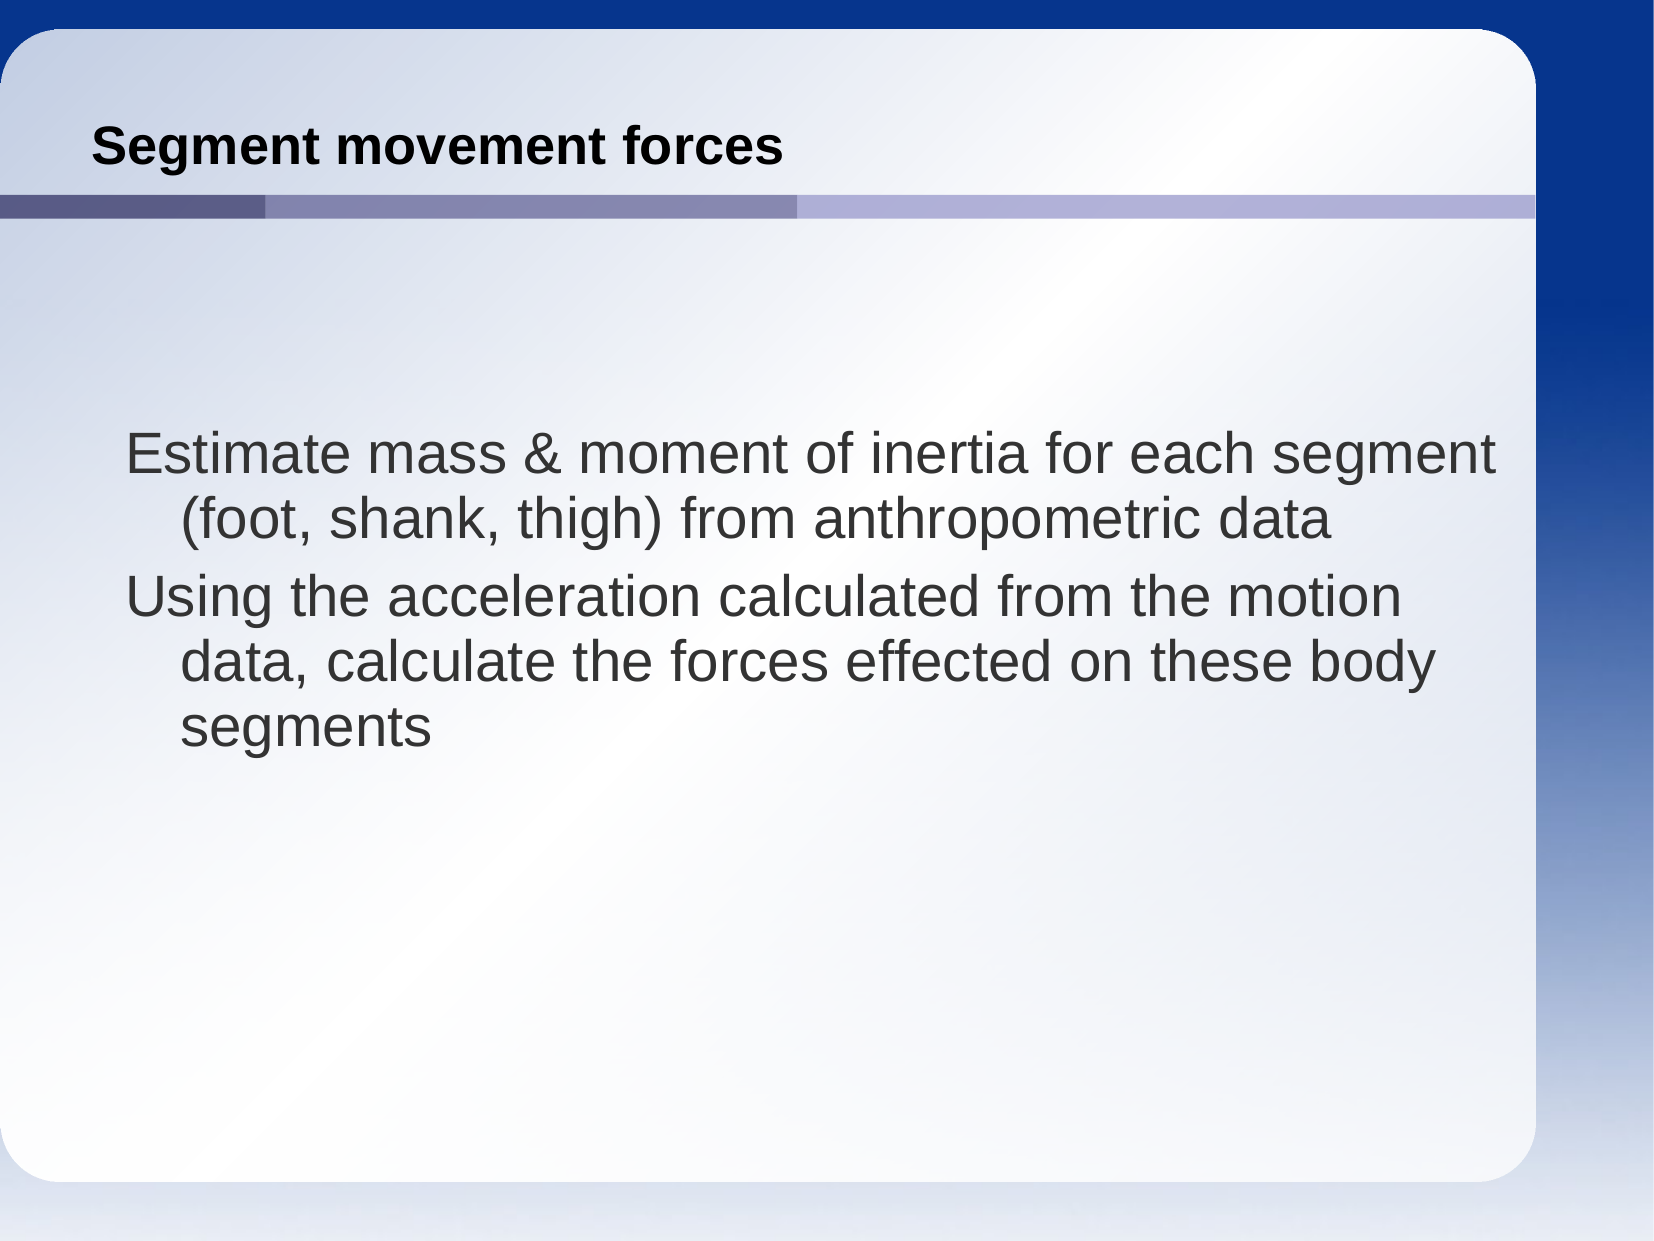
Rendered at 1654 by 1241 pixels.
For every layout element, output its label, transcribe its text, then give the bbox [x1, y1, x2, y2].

list Estimate mass & moment of inertia for each segment (foot, shank, thigh) from anthropometric data Using the acceleration calculated from the motion data, calculate the forces effected on these body segments [110, 413, 1516, 1213]
picture [0, 0, 1654, 1241]
title Segment movement forces [76, 59, 1359, 184]
